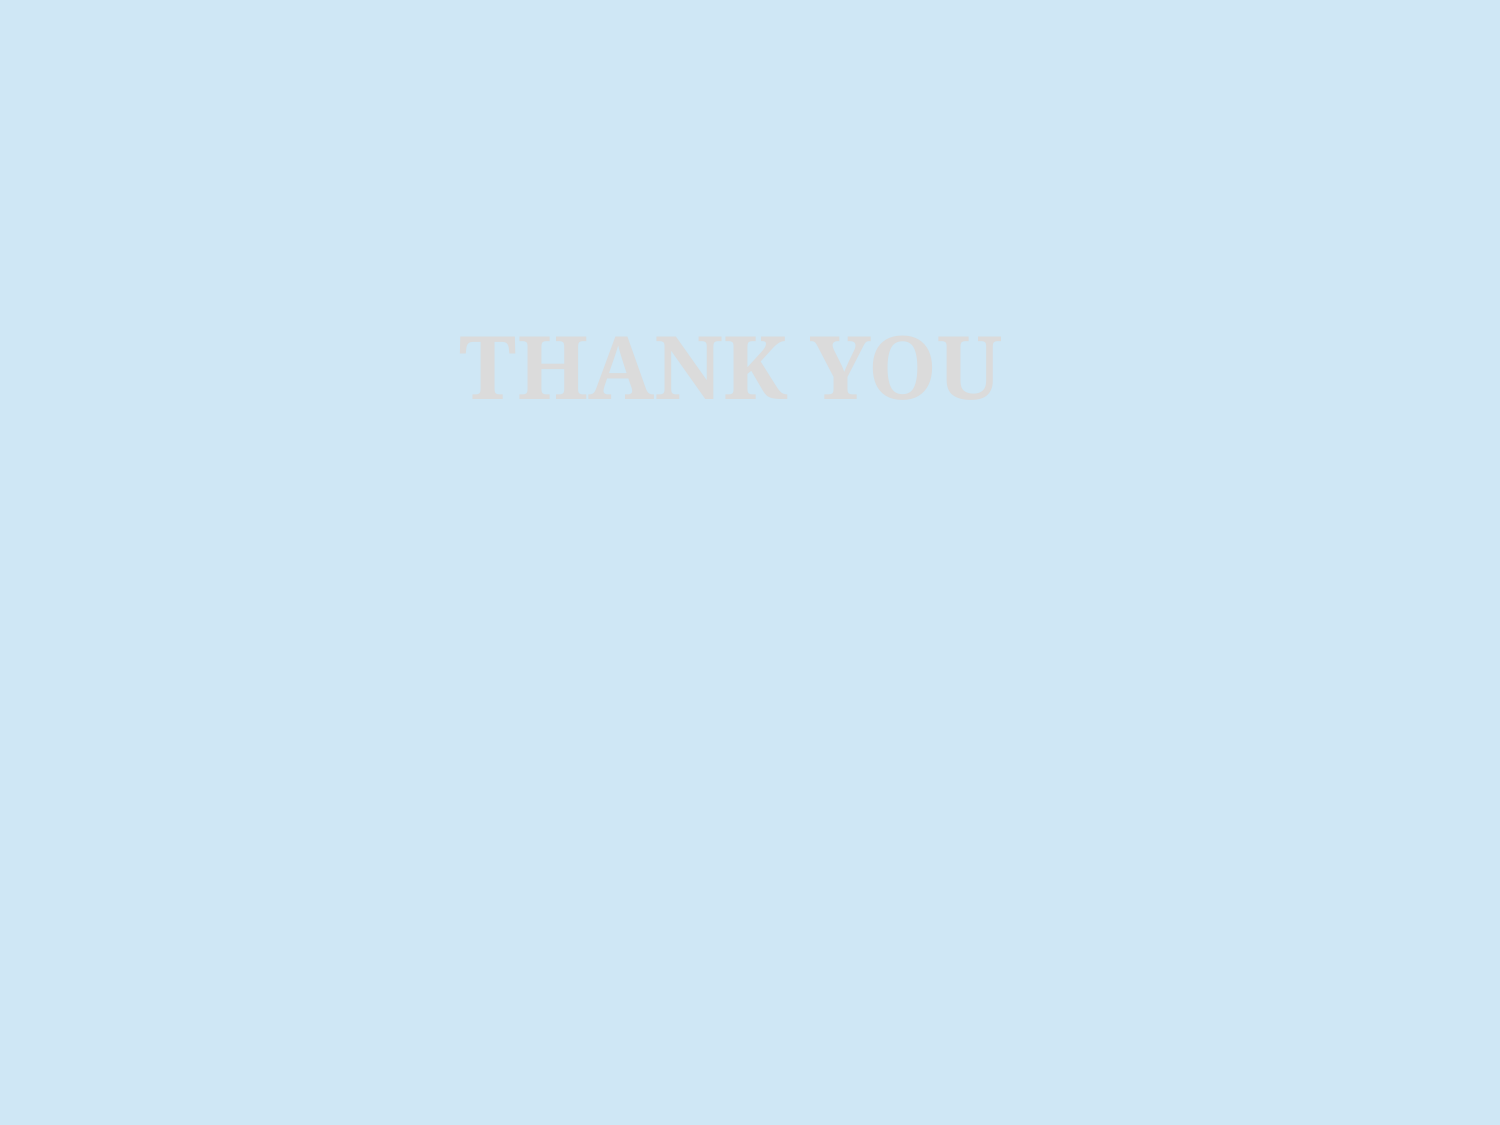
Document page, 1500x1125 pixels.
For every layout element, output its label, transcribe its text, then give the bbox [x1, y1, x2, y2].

title THANK YOU [445, 304, 1425, 563]
